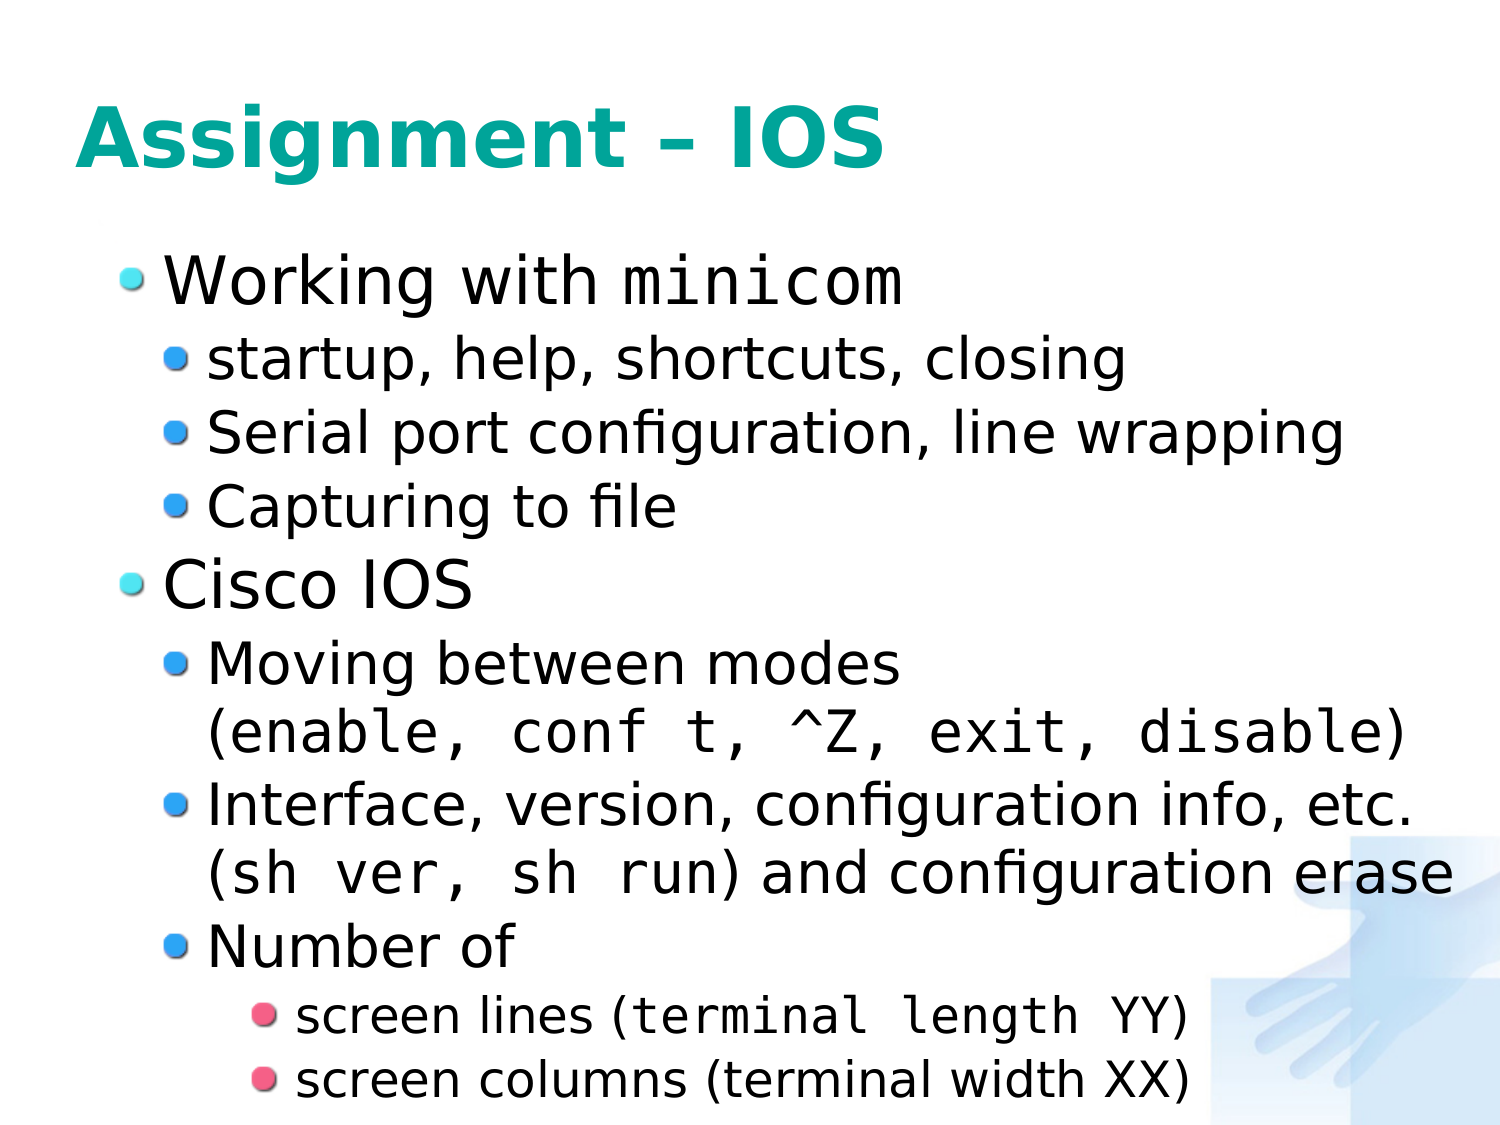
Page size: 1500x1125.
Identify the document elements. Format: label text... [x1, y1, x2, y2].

title Assignment – IOS [75, 21, 1426, 257]
list Working with minicom startup, help, shortcuts, closing Serial port configuration, line wrapping Capturing to file Cisco IOS Moving between modes (enable, conf t, ^Z, exit, disable) Interface, version, configuration info, etc. (sh ver, sh run) and configuration erase Number of screen lines (terminal length YY) screen columns (terminal width XX) [118, 242, 1500, 1110]
picture [0, 0, 1500, 1125]
